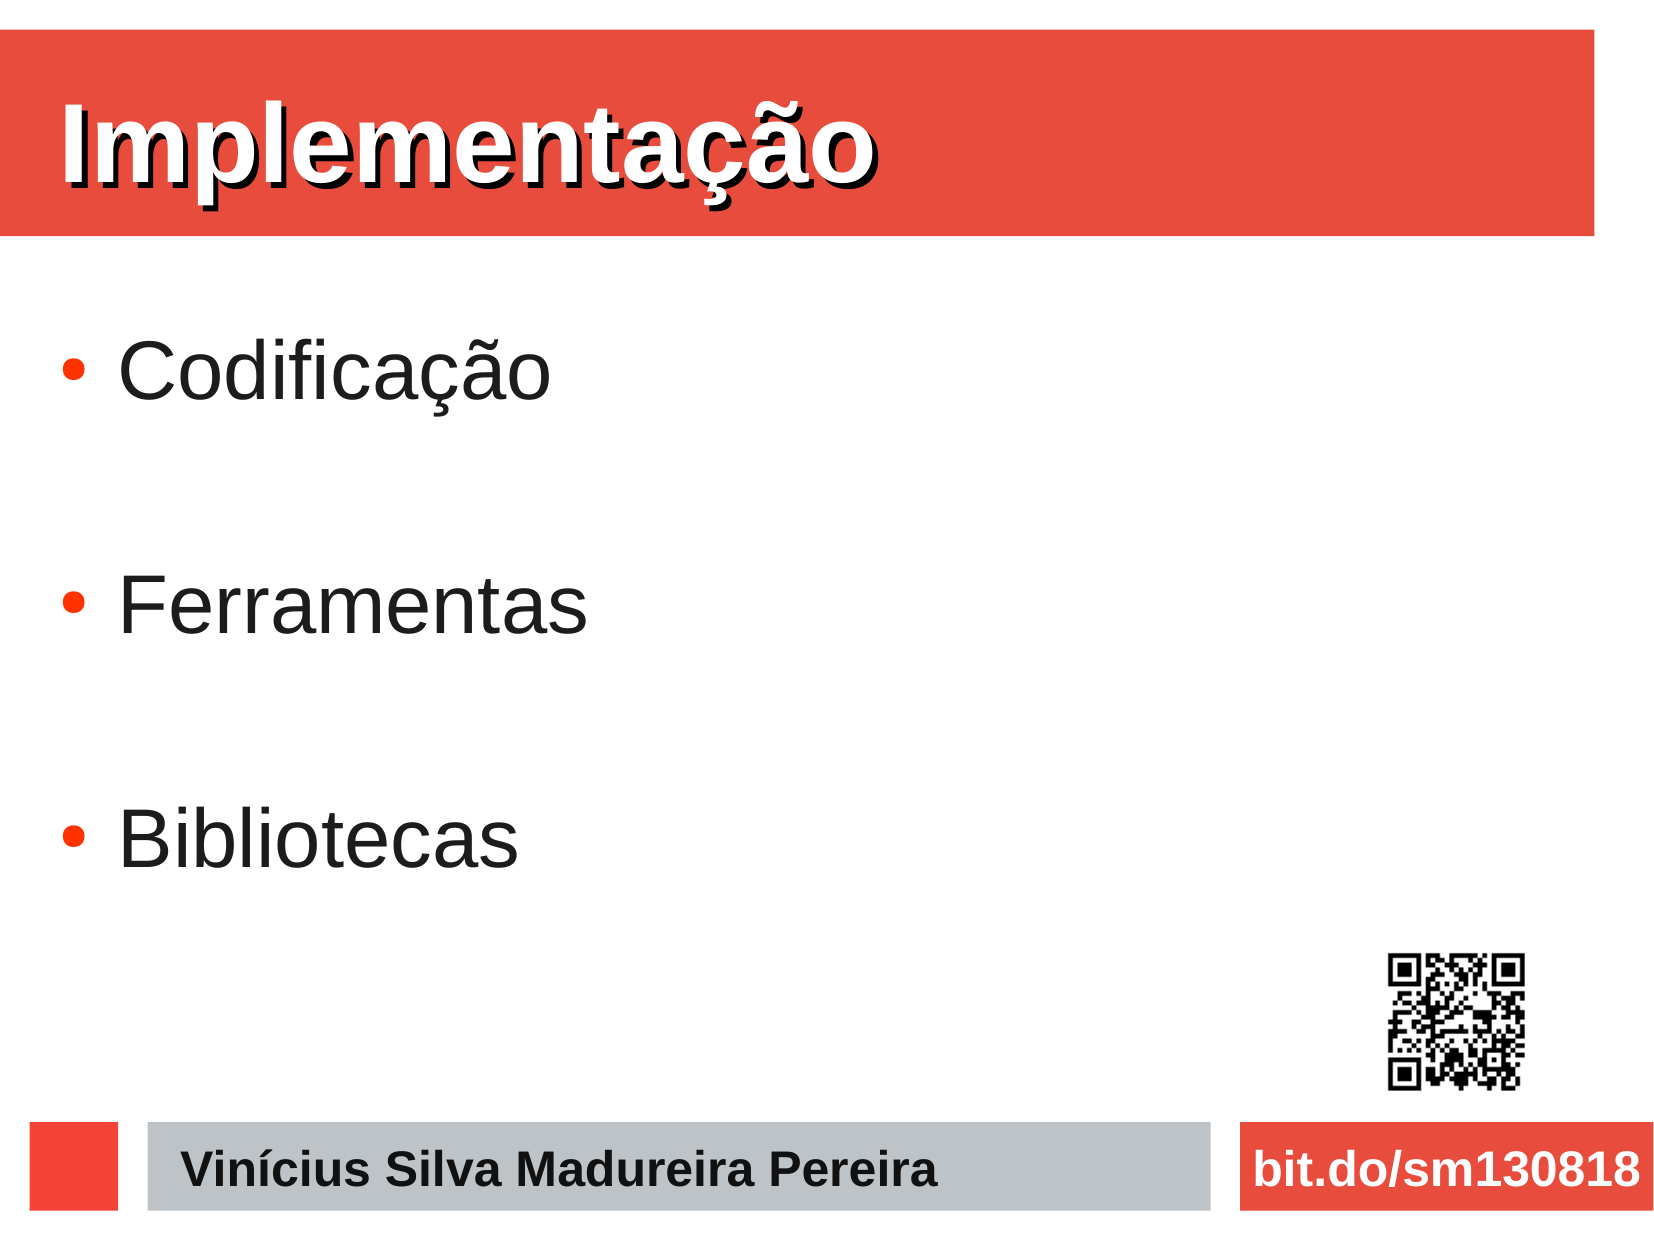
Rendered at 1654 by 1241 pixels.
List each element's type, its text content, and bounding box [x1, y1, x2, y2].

title Implementação [59, 59, 1595, 207]
picture [1379, 944, 1536, 1102]
text_box Vinícius Silva Madureira Pereira [165, 1133, 1170, 1205]
list Codificação Ferramentas Bibliotecas [59, 324, 1565, 1093]
text_box bit.do/sm130818 [1228, 1133, 1654, 1205]
